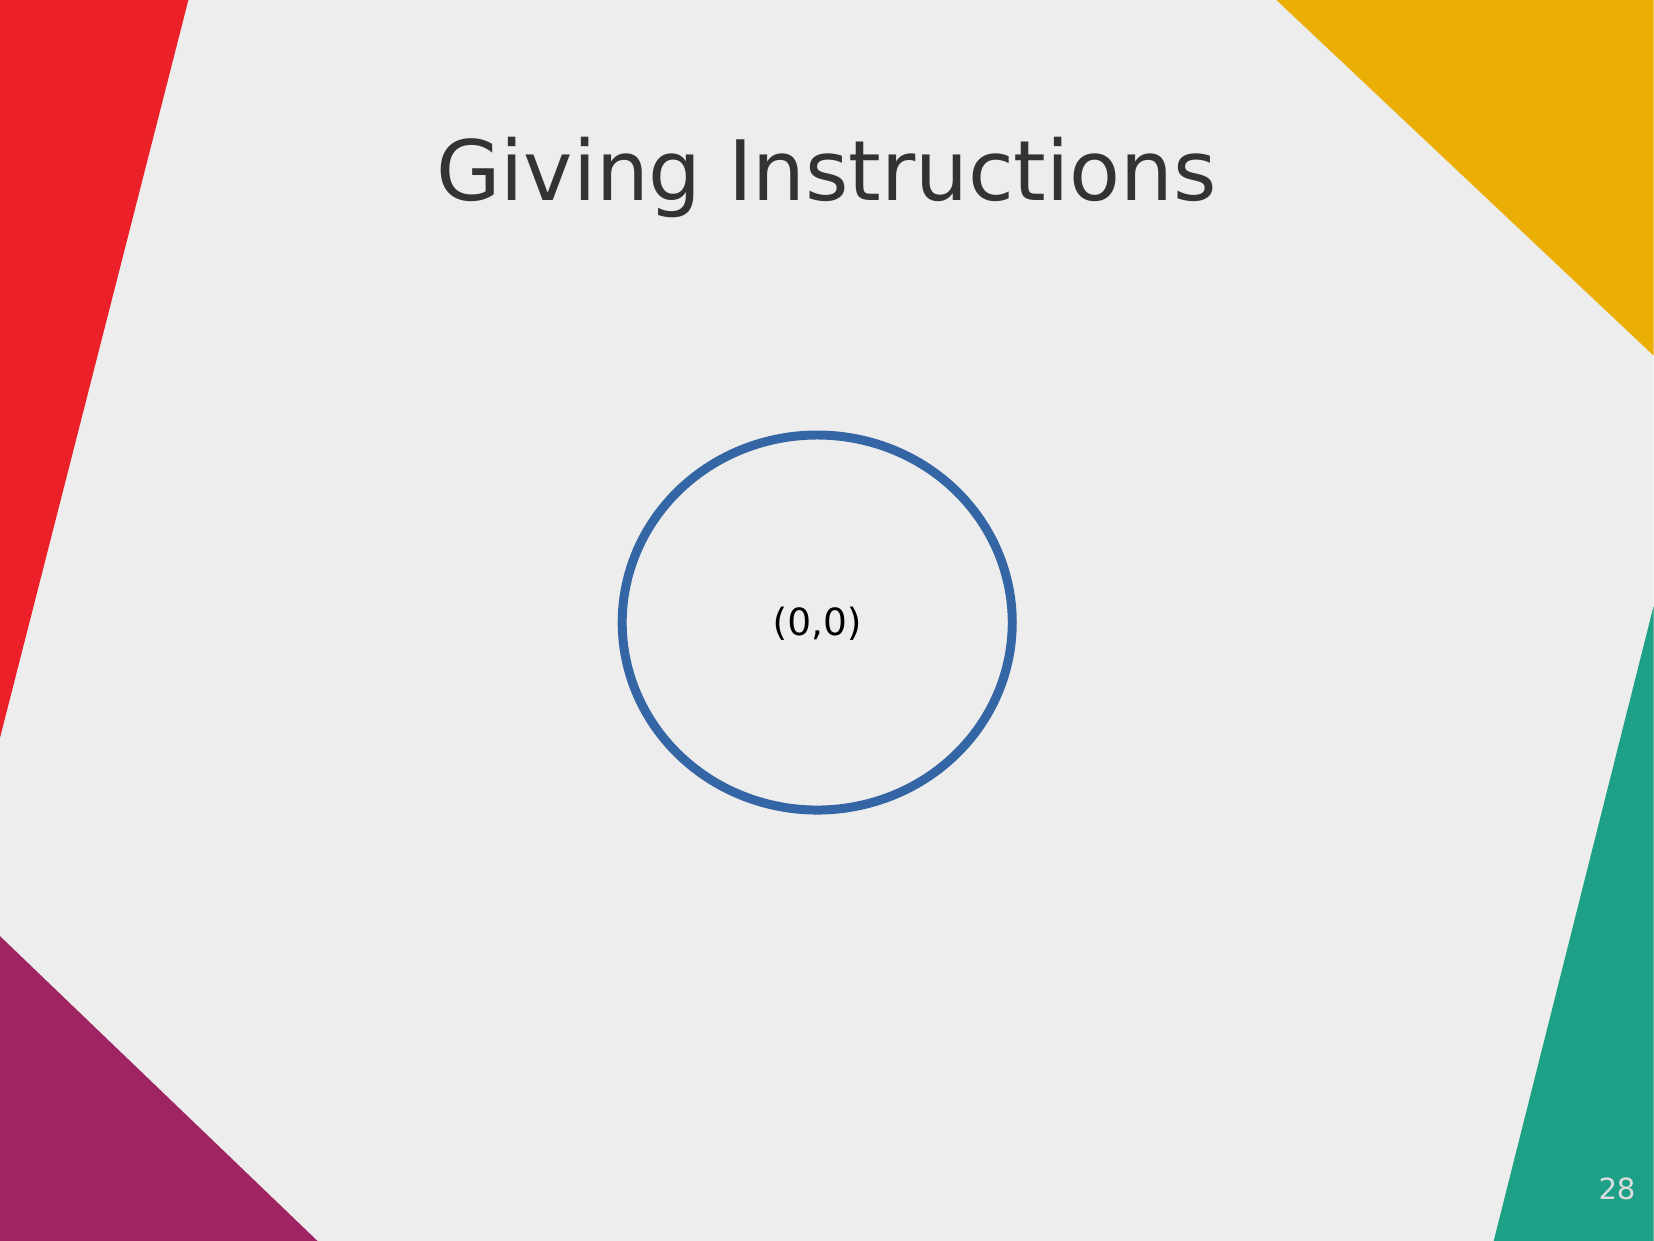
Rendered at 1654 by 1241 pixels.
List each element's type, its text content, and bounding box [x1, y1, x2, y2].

text_box (0,0) [622, 435, 1013, 811]
title Giving Instructions [114, 73, 1539, 271]
